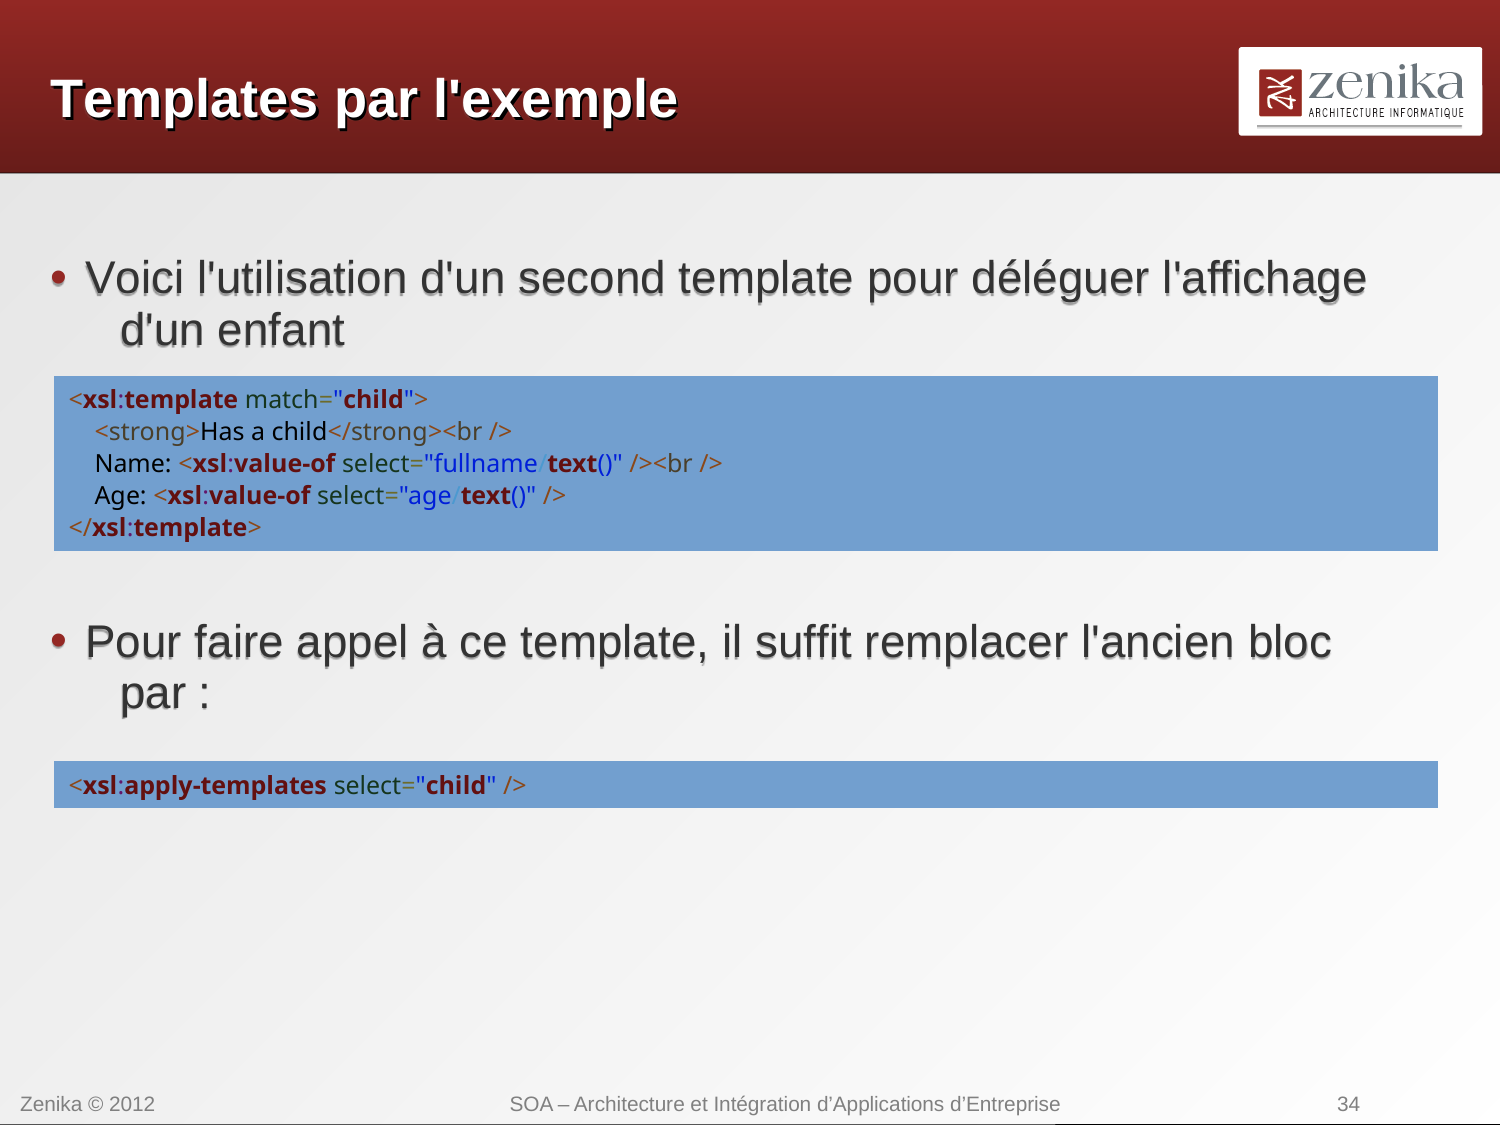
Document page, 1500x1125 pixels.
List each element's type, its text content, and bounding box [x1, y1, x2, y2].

title Templates par l'exemple [50, 15, 1206, 180]
list Voici l'utilisation d'un second template pour déléguer l'affichage d'un enfant Pour faire appel à ce template, il suffit remplacer l'ancien bloc par : [50, 249, 1435, 1079]
table_header <xsl:apply-templates select="child" /> [54, 761, 1438, 808]
table_header <xsl:template match="child"> <strong>Has a child</strong><br /> Name: <xsl:value-of select="fullname/text()" /><br /> Age: <xsl:value-of select="age/text()" /> </xsl:template> [54, 376, 1438, 551]
